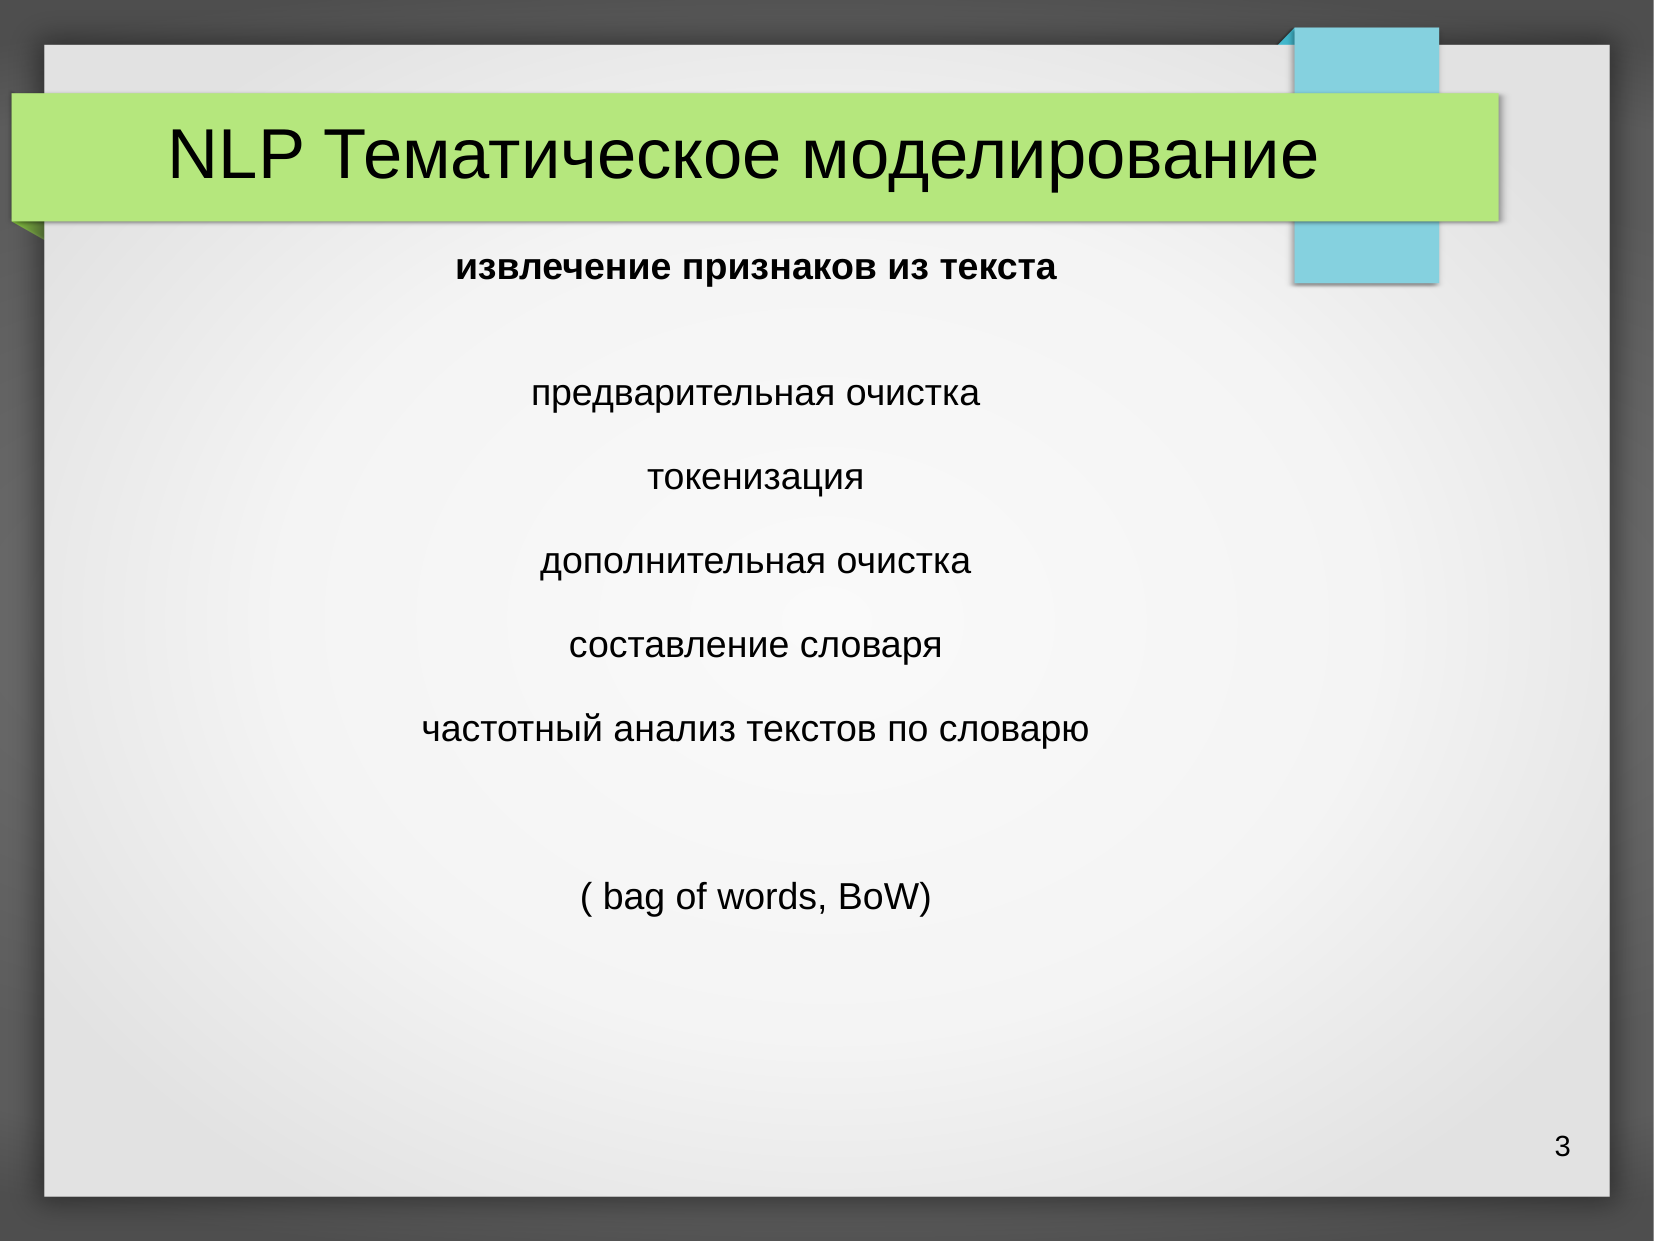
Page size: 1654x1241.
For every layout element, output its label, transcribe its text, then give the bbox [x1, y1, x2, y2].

text_box извлечение признаков из текста предварительная очистка токенизация дополнительная очистка составление словаря частотный анализ текстов по словарю ( bag of words, BoW) [188, 245, 1323, 960]
title NLP Тематическое моделирование [82, 113, 1406, 194]
picture [0, 0, 1654, 1241]
